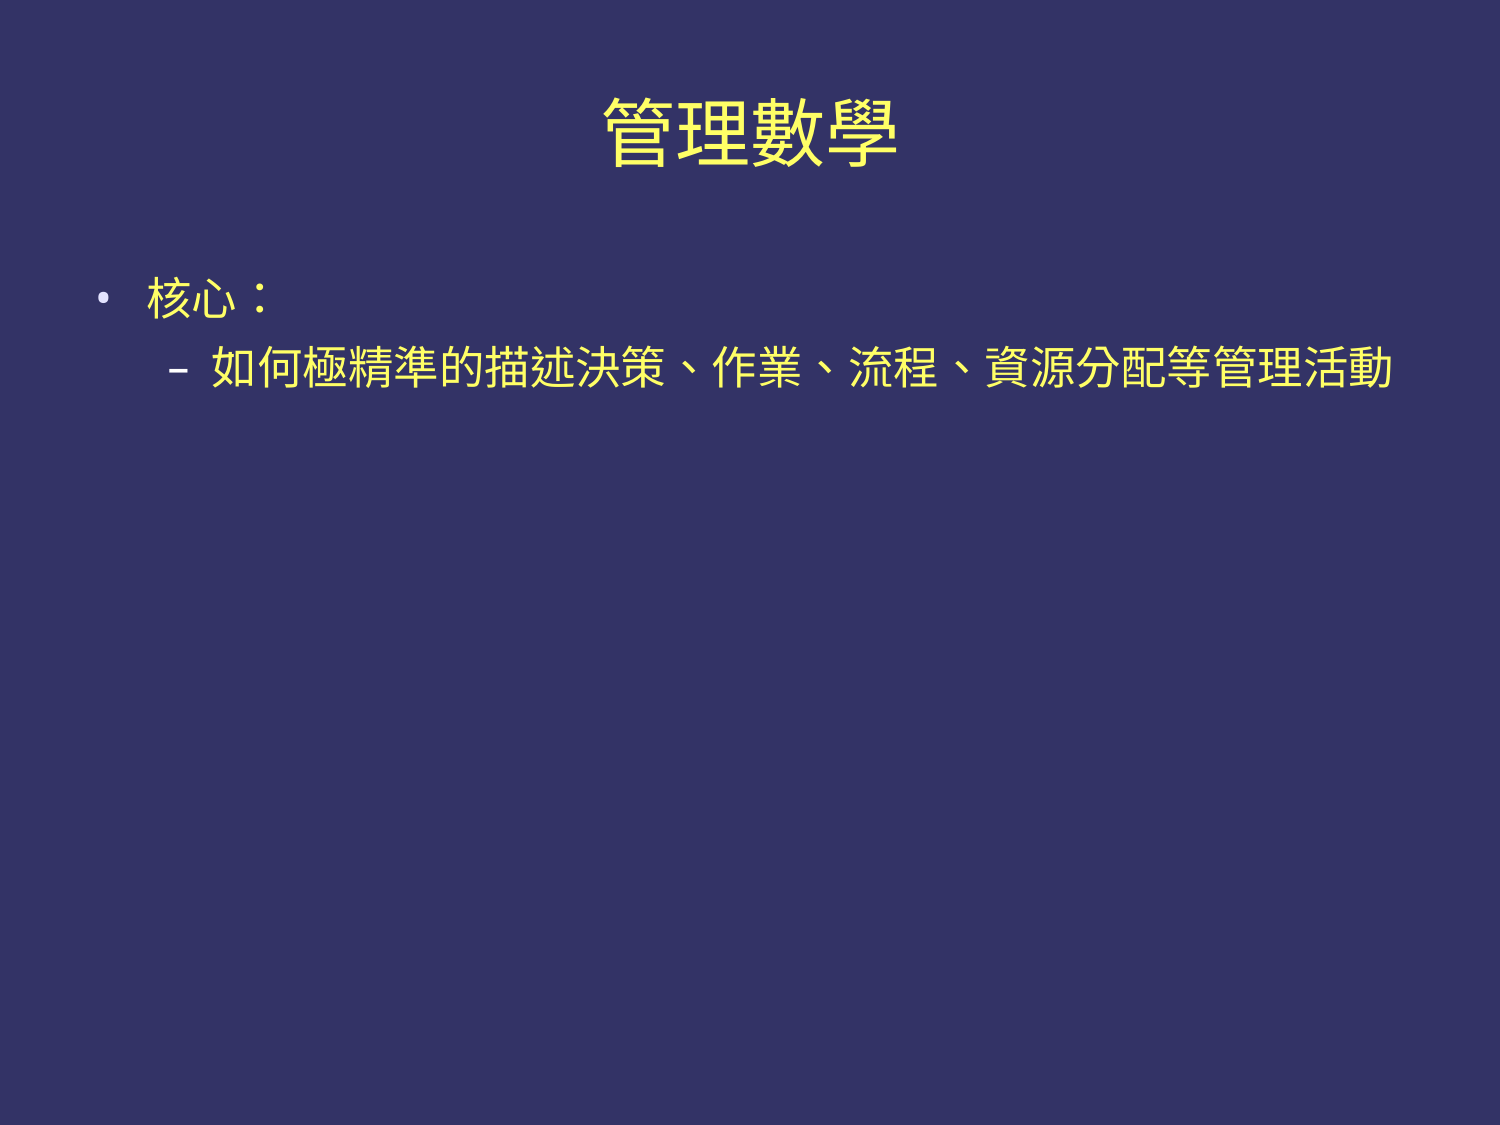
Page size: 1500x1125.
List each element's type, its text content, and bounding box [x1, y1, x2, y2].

title 管理數學 [75, 37, 1426, 225]
list 核心： 如何極精準的描述決策、作業、流程、資源分配等管理活動 [75, 262, 1426, 1001]
